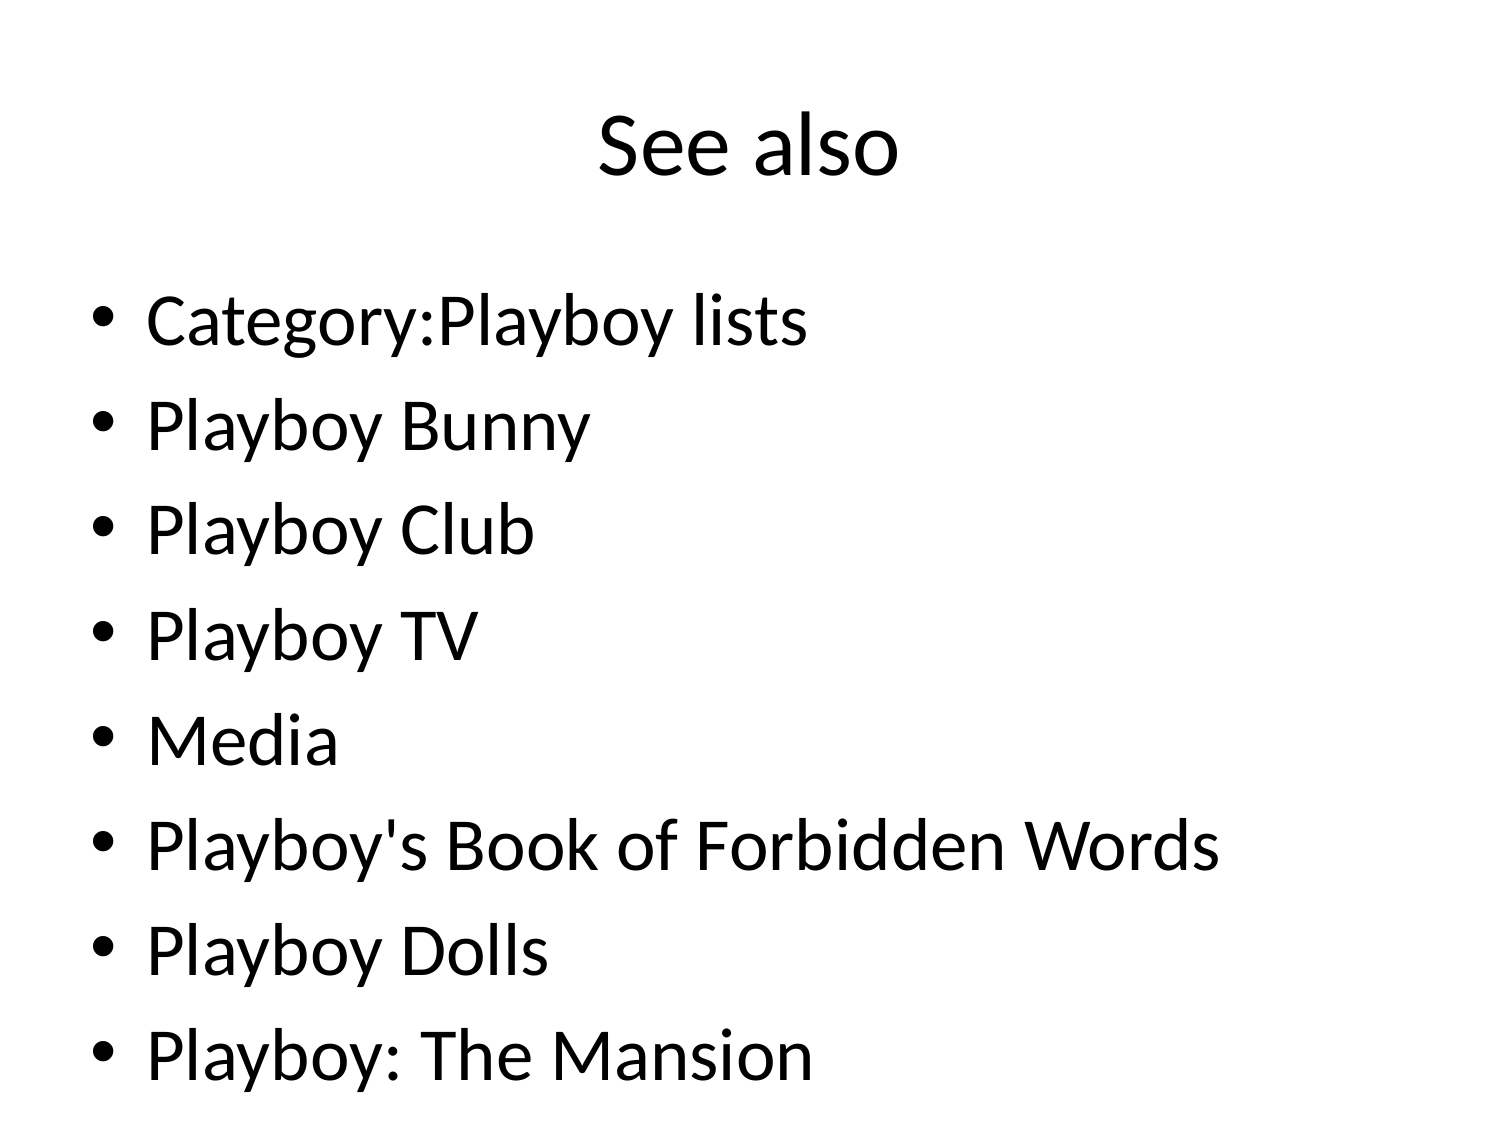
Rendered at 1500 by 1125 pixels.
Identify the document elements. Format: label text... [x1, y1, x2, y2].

title See also [75, 45, 1425, 233]
list Category:Playboy lists Playboy Bunny Playboy Club Playboy TV Media Playboy's Book of Forbidden Words Playboy Dolls Playboy: The Mansion [75, 262, 1425, 1005]
